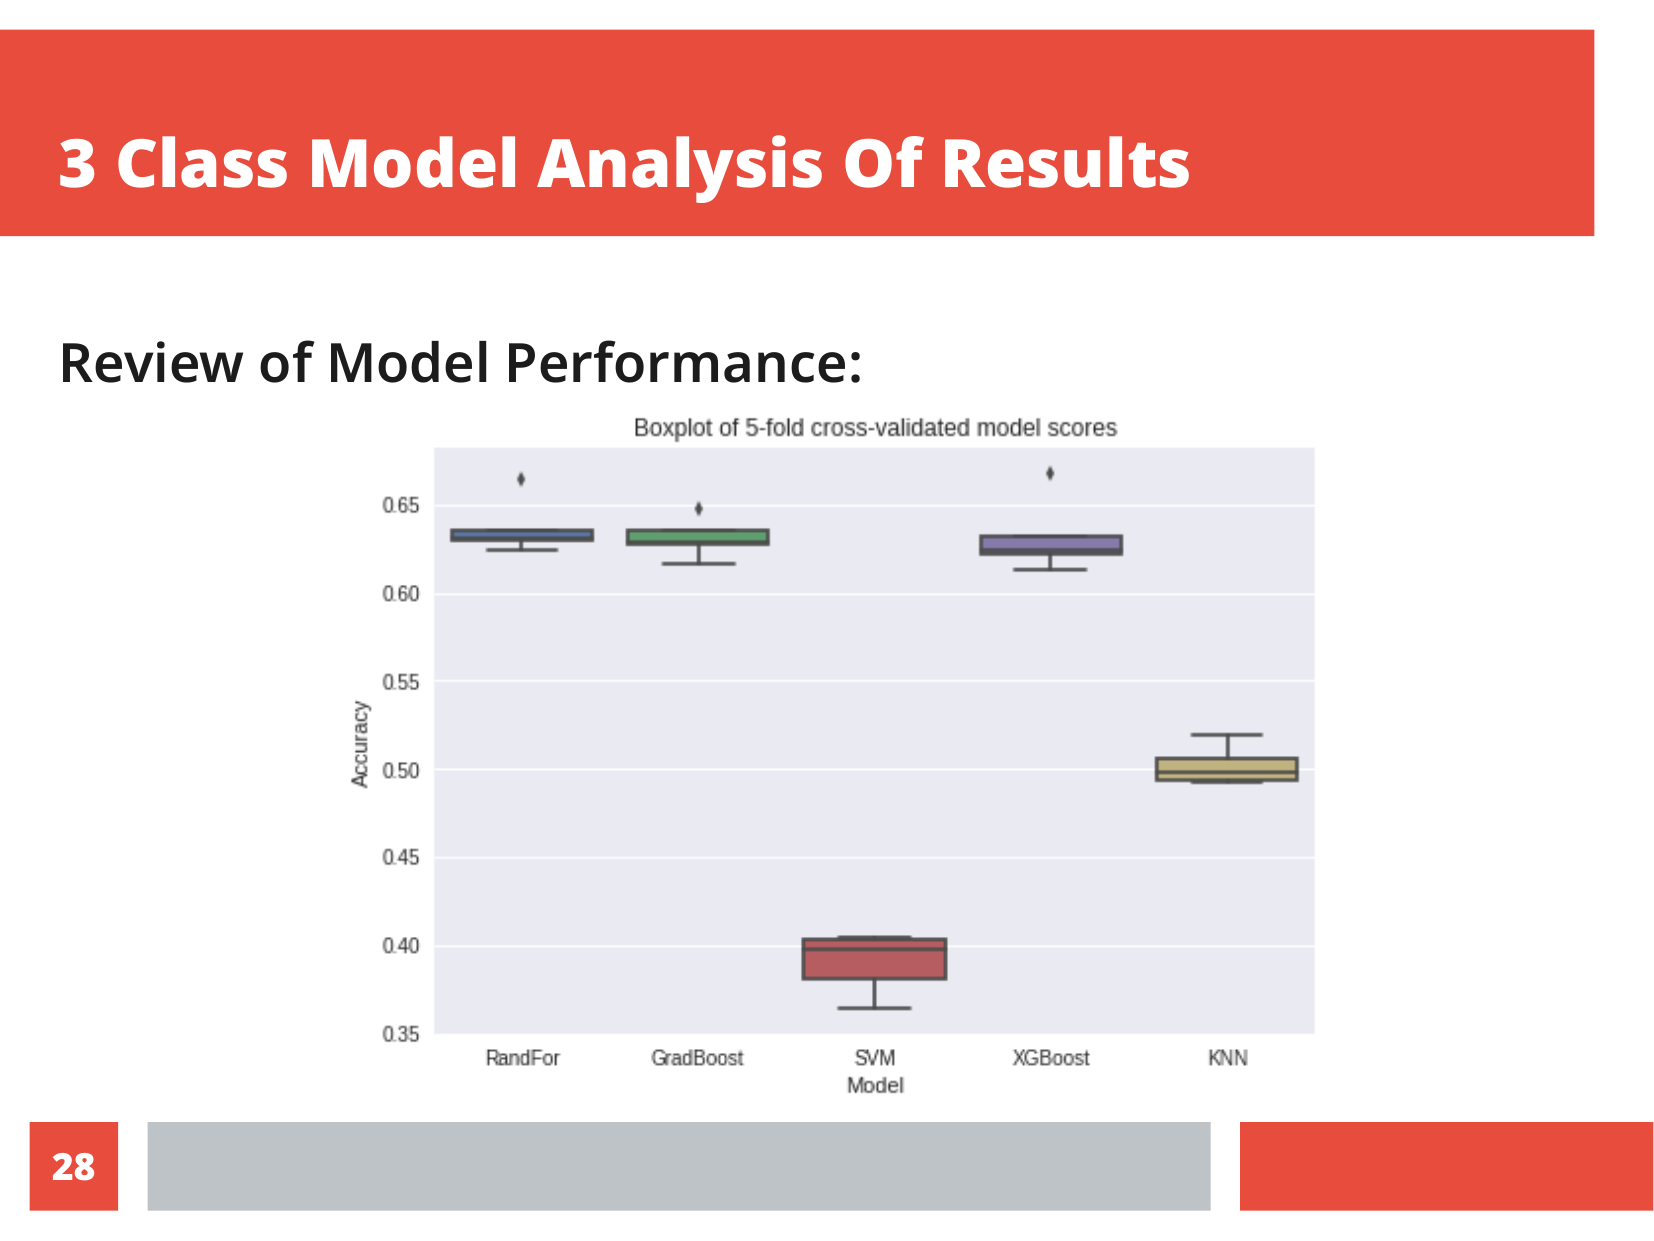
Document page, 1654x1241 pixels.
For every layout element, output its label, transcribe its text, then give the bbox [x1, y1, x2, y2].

list Review of Model Performance: [59, 324, 1565, 1093]
title 3 Class Model Analysis Of Results [59, 59, 1595, 207]
picture [340, 405, 1329, 1111]
